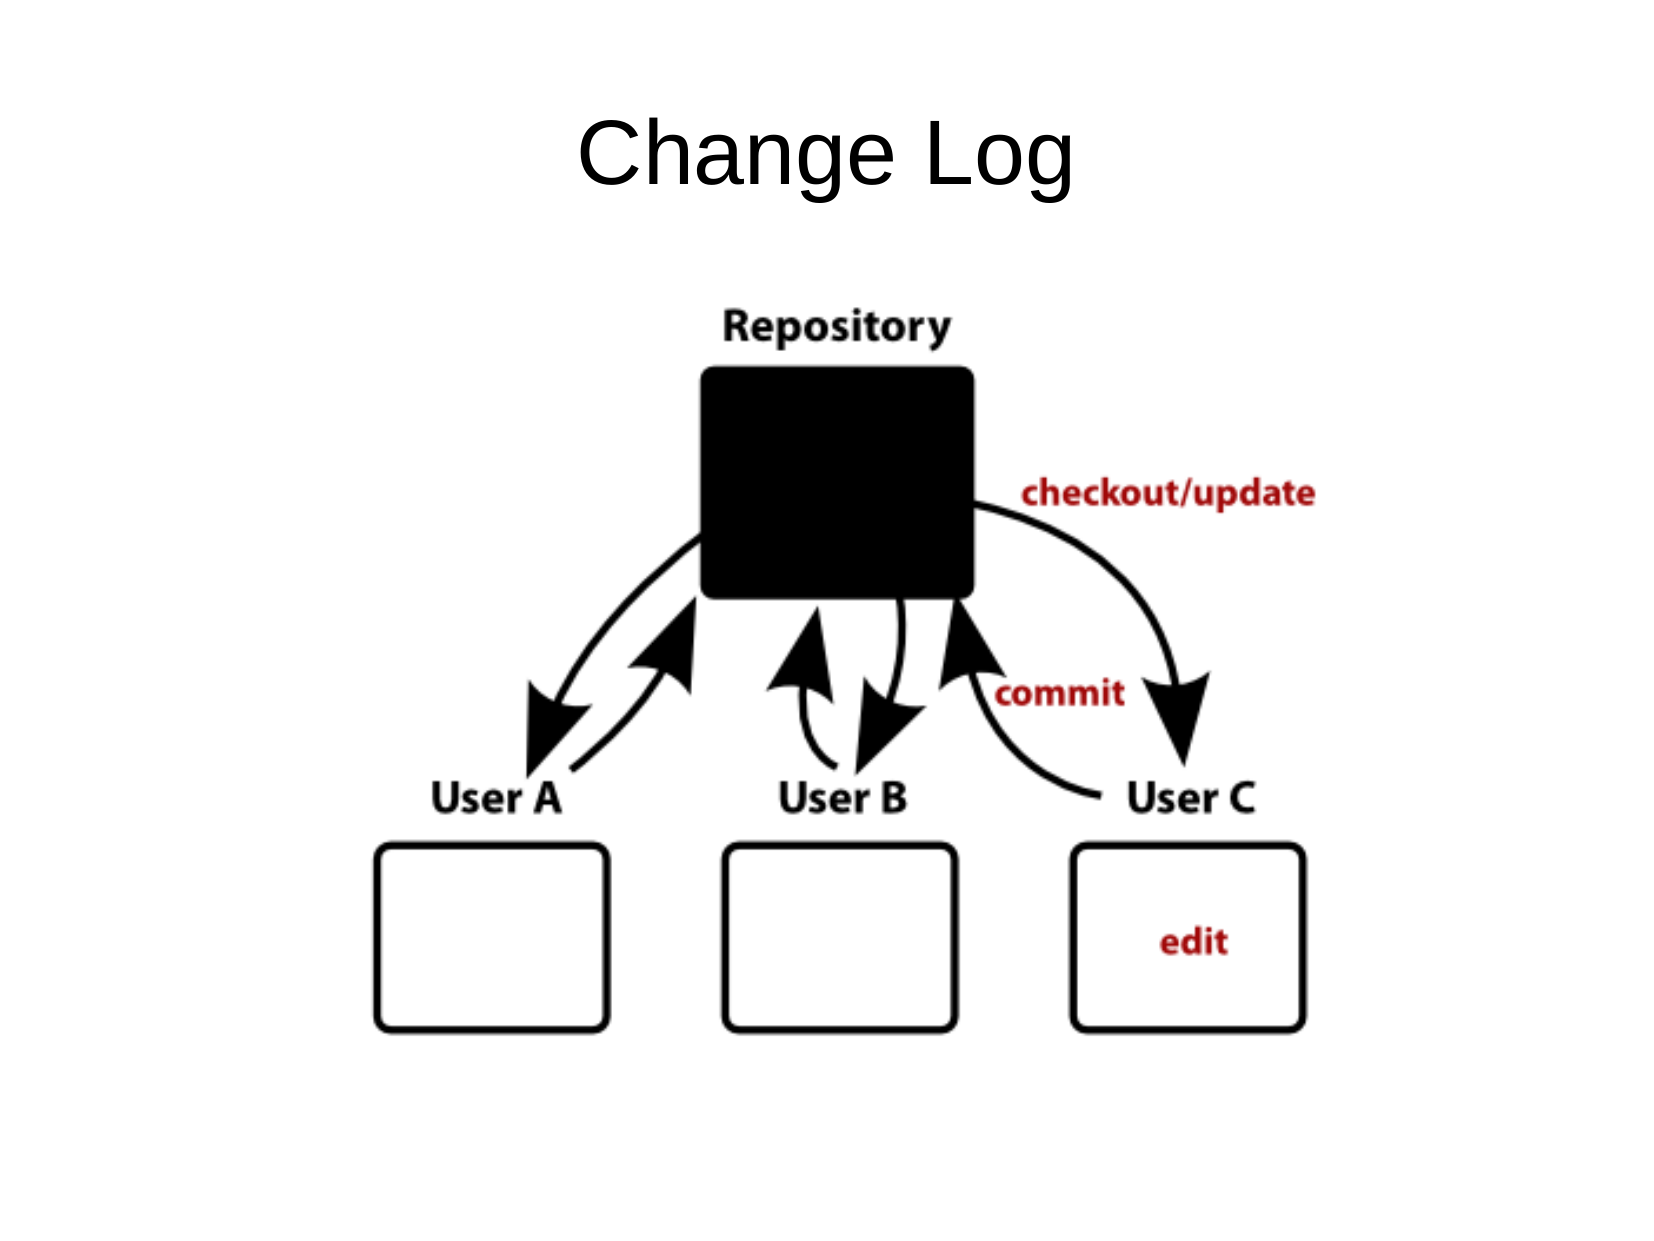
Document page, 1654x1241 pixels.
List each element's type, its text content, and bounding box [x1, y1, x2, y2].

picture [306, 278, 1384, 1062]
title Change Log [82, 56, 1571, 250]
